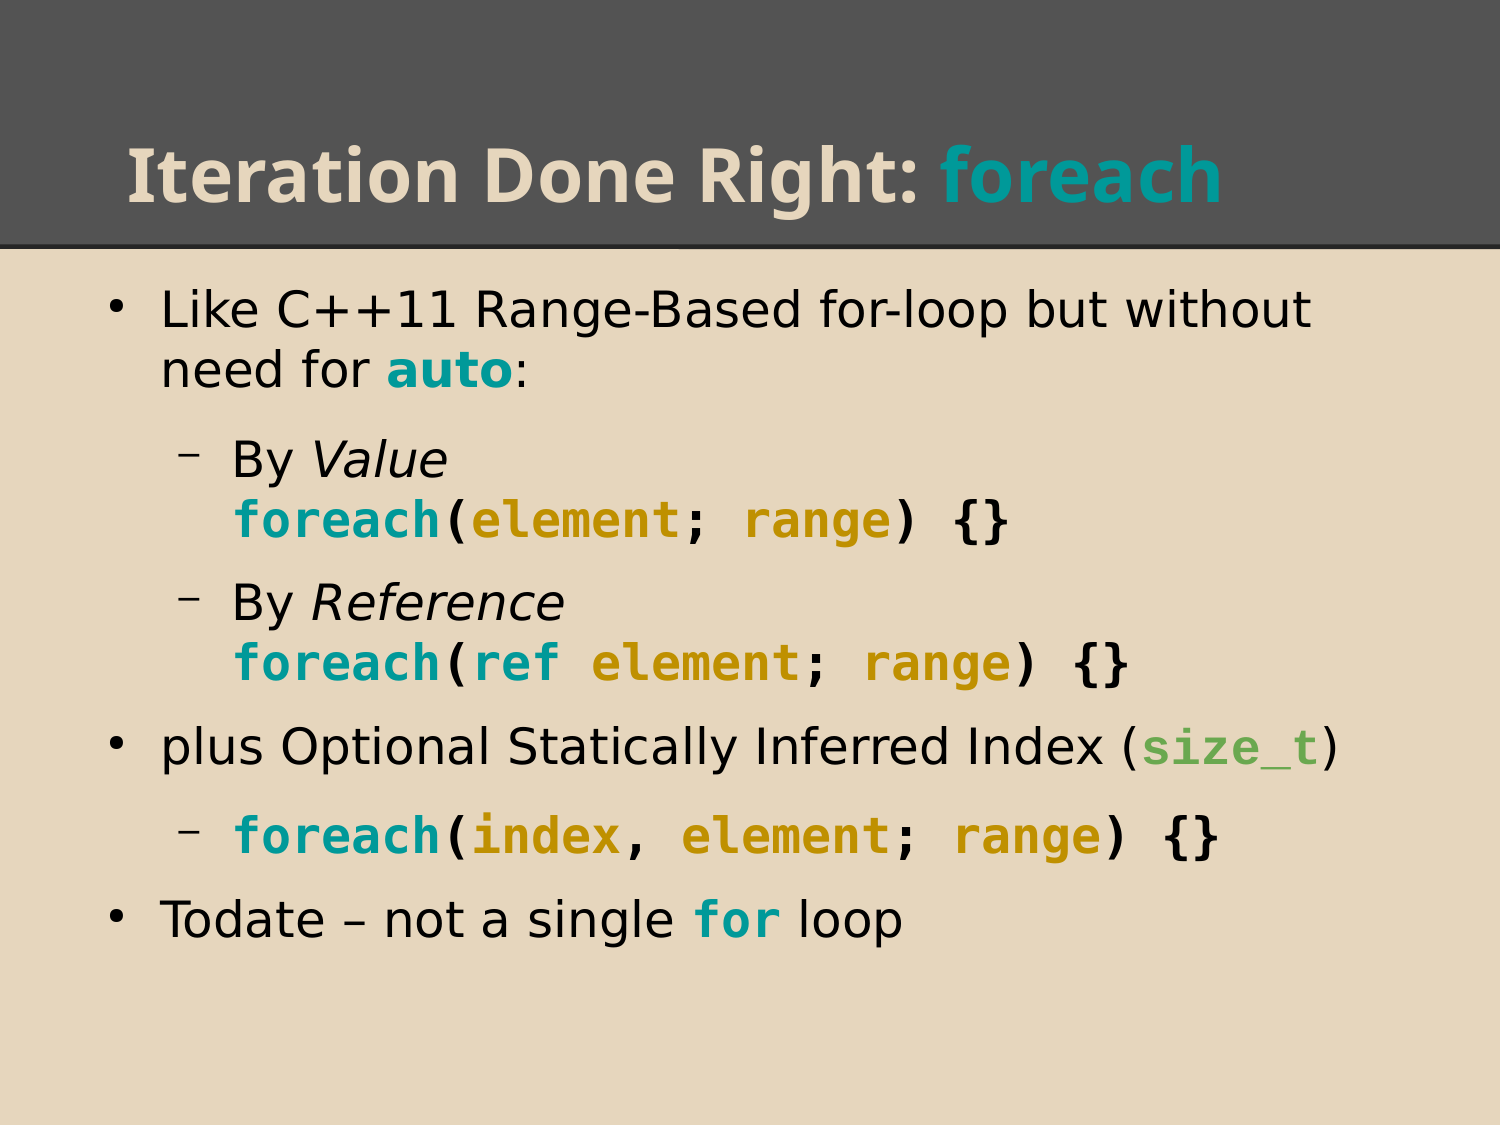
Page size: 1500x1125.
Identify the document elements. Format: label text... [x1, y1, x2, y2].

title Iteration Done Right: foreach [75, 45, 1425, 233]
list Like C++11 Range-Based for-loop but without need for auto: By Value foreach(element; range) {} By Reference foreach(ref element; range) {} plus Optional Statically Inferred Index (size_t) foreach(index, element; range) {} Todate – not a single for loop [75, 262, 1425, 1078]
